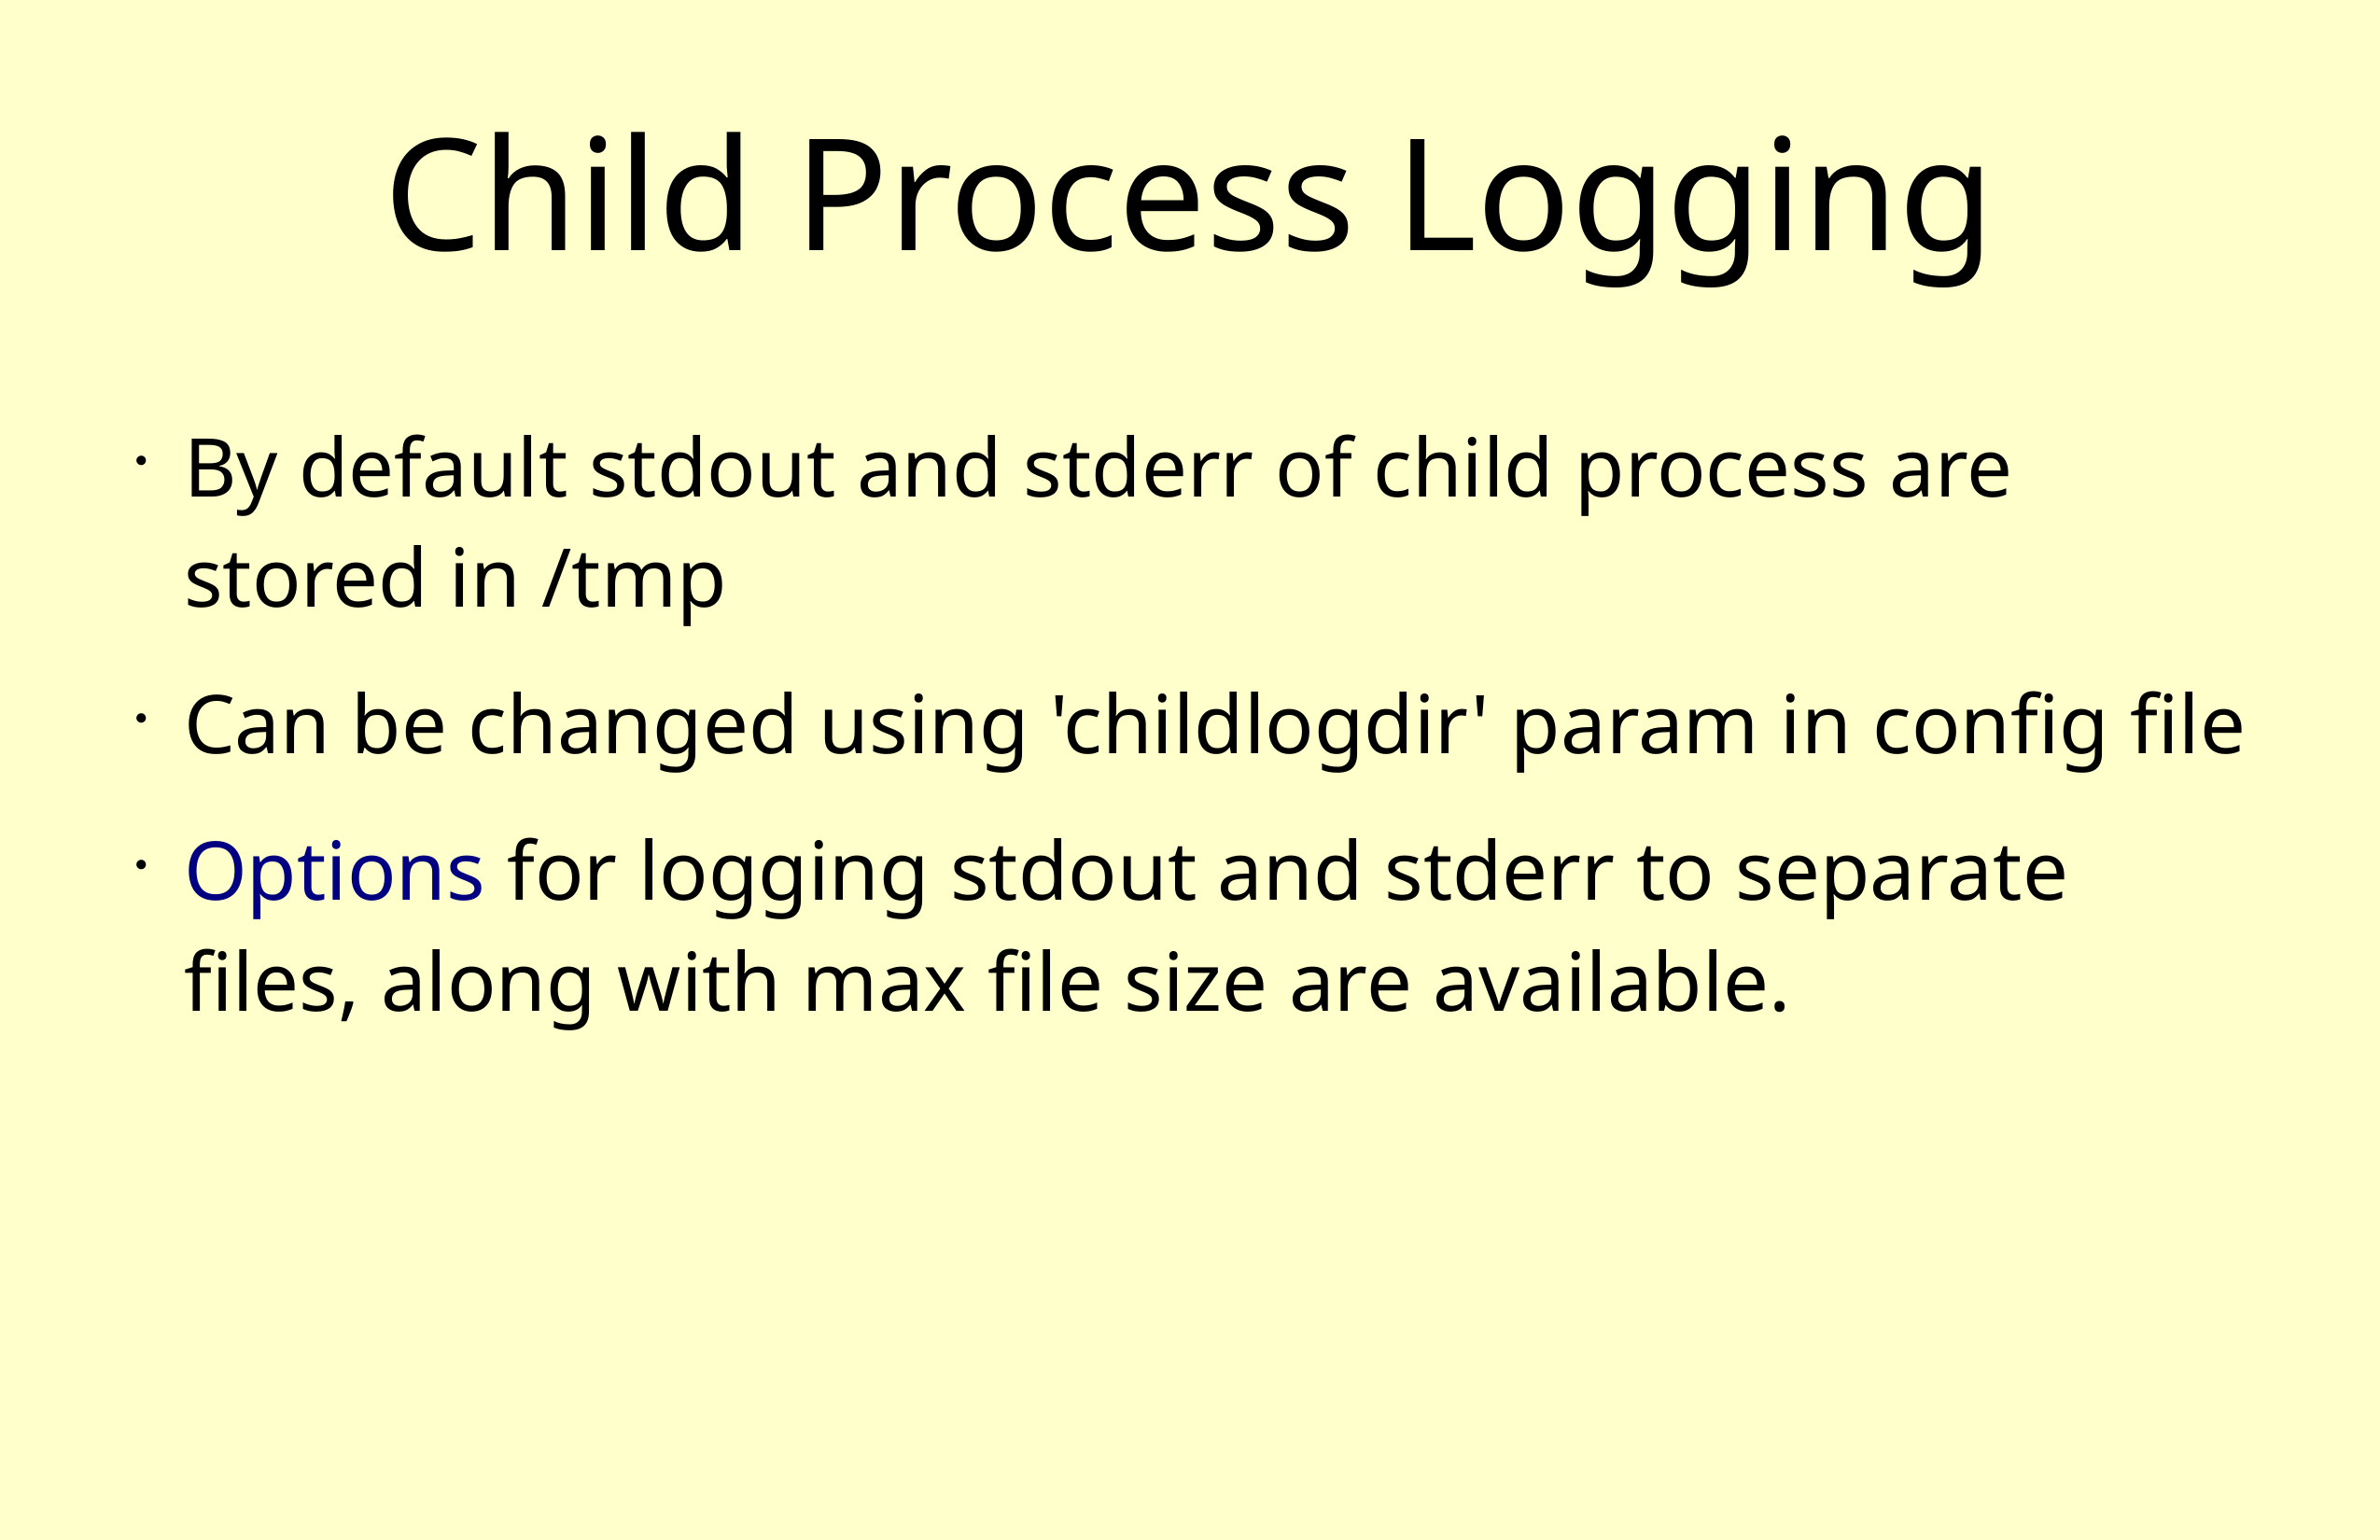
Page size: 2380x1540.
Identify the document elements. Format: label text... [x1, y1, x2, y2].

title Child Process Logging [119, 61, 2261, 319]
list By default stdout and stderr of child process are stored in /tmp Can be changed using 'childlogdir' param in config file Options for logging stdout and stderr to separate files, along with max file size are available. [119, 410, 2261, 1130]
